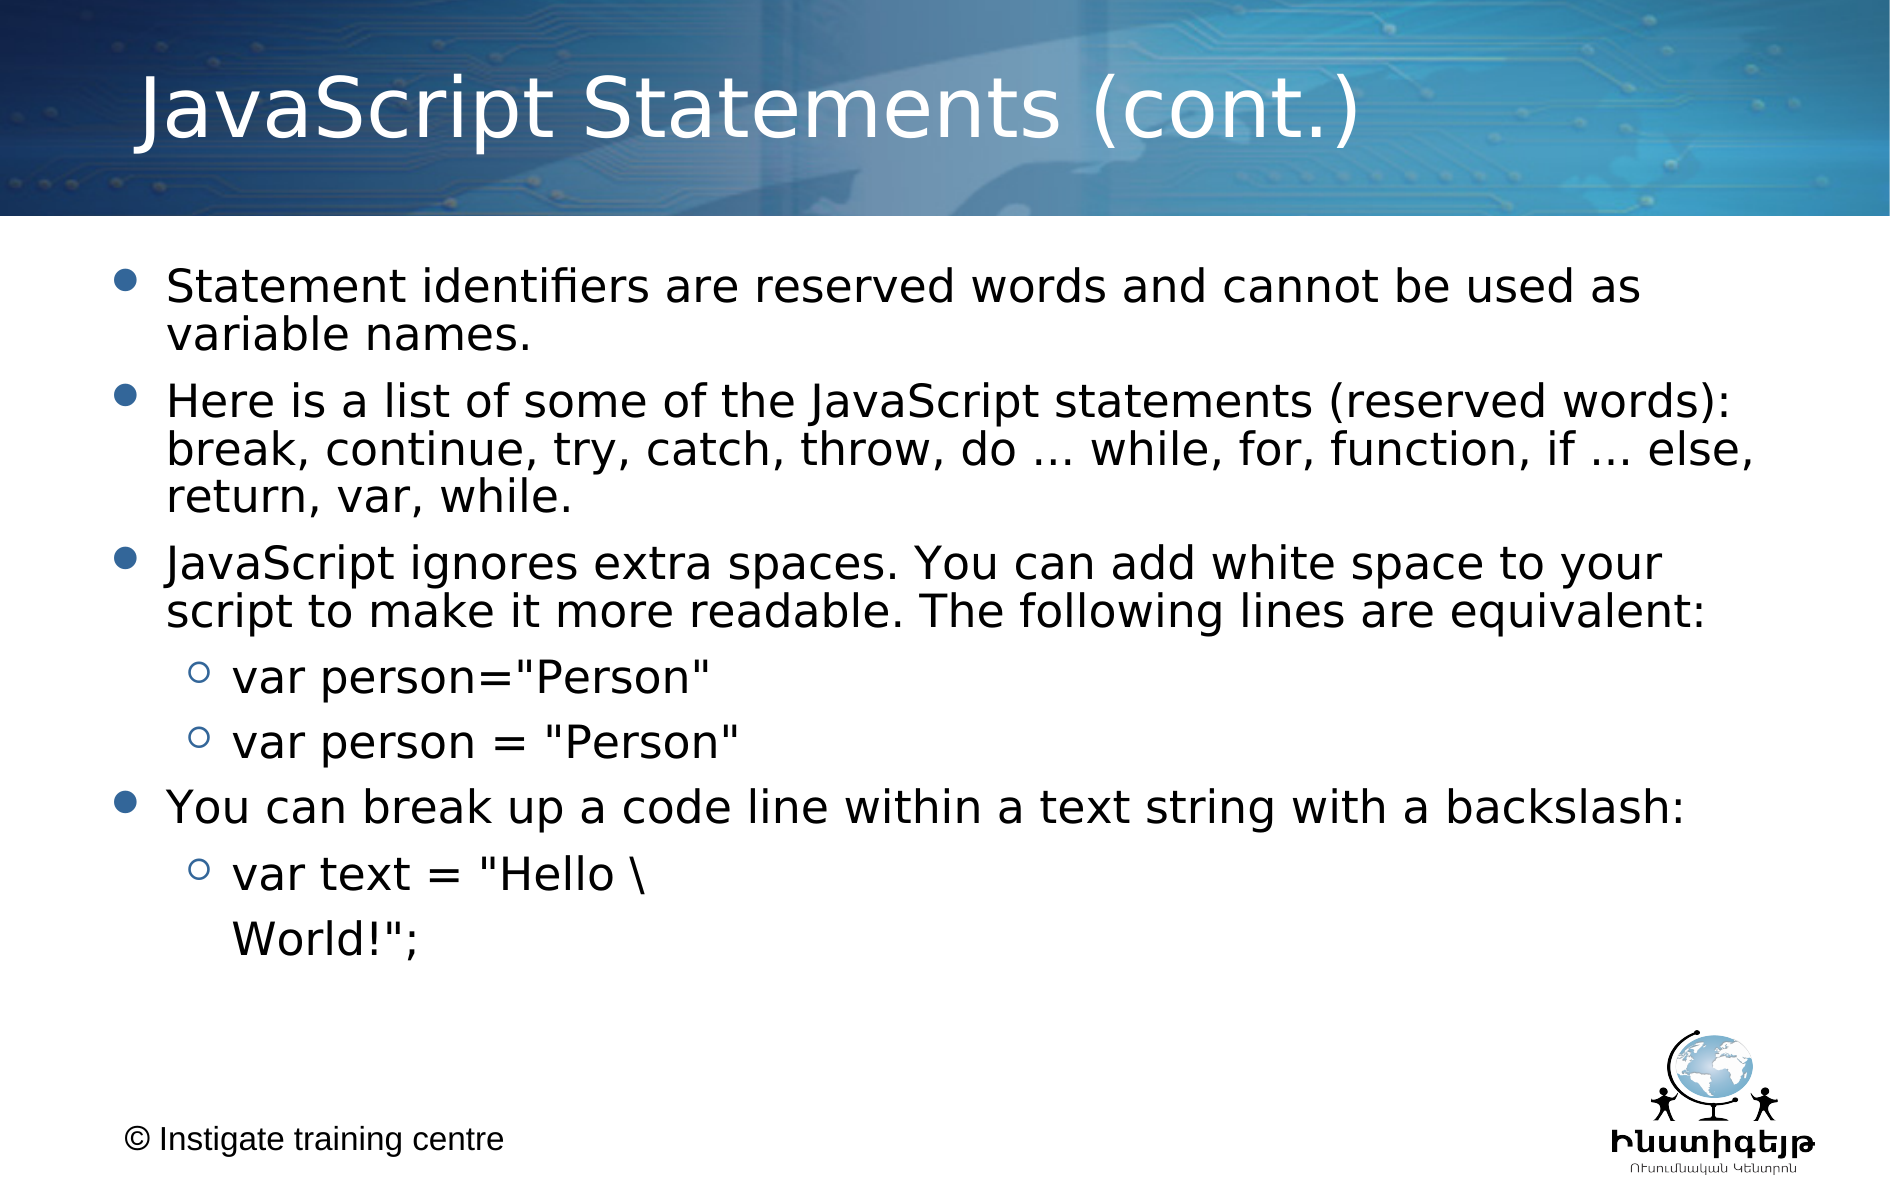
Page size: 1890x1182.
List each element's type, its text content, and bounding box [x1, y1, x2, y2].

picture [1612, 1030, 1815, 1175]
list Statement identifiers are reserved words and cannot be used as variable names. Here is a list of some of the JavaScript statements (reserved words): break, continue, try, catch, throw, do ... while, for, function, if ... else, return, var, while. JavaScript ignores extra spaces. You can add white space to your script to make it more readable. The following lines are equivalent: var person="Person" var person = "Person" You can break up a code line within a text string with a backslash: var text = "Hello \ World!"; [110, 264, 1801, 291]
text_box JavaScript Statements (cont.) [138, 82, 1801, 87]
picture [0, 0, 1890, 216]
